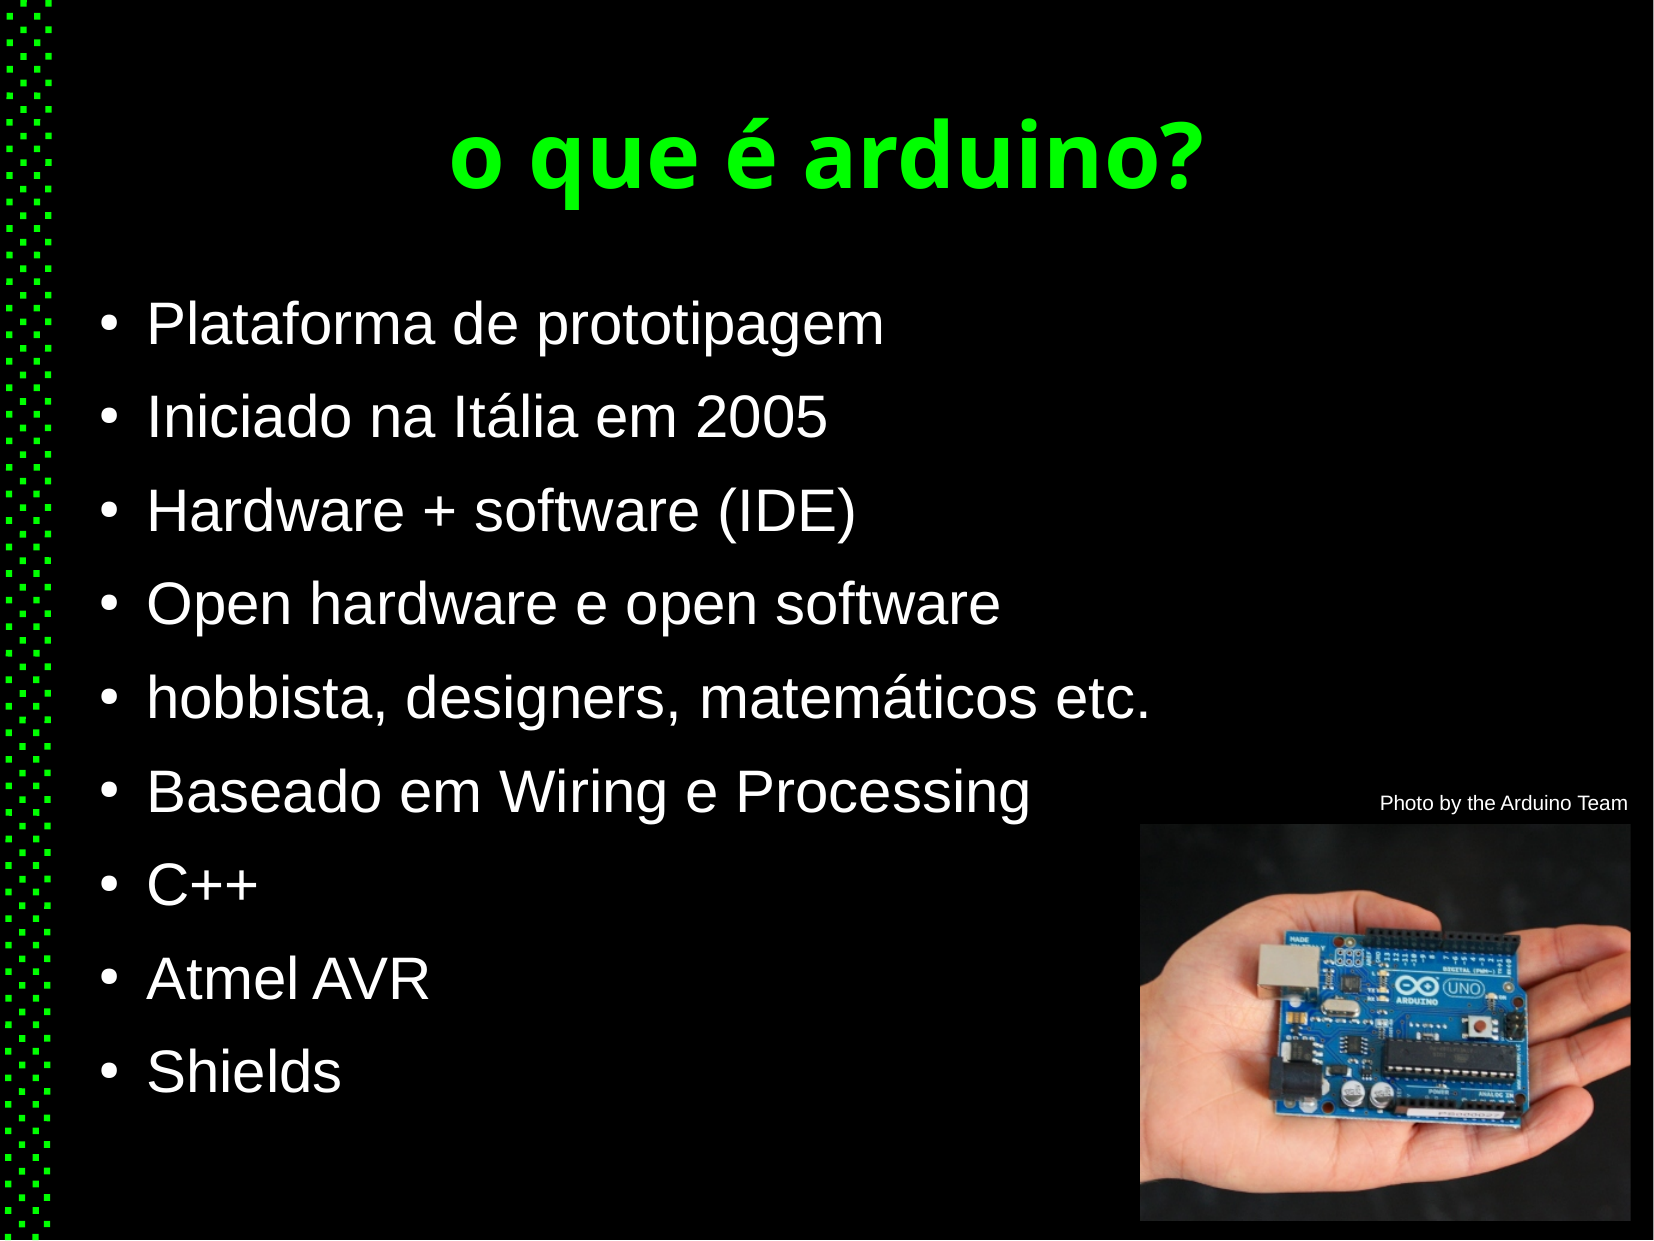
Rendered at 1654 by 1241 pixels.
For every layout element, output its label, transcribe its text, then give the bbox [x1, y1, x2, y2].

list Plataforma de prototipagem Iniciado na Itália em 2005 Hardware + software (IDE) Open hardware e open software hobbista, designers, matemáticos etc. Baseado em Wiring e Processing C++ Atmel AVR Shields [82, 290, 1571, 1109]
picture [1140, 824, 1631, 1221]
title o que é arduino? [82, 49, 1571, 257]
text_box Photo by the Arduino Team [1365, 783, 1649, 871]
